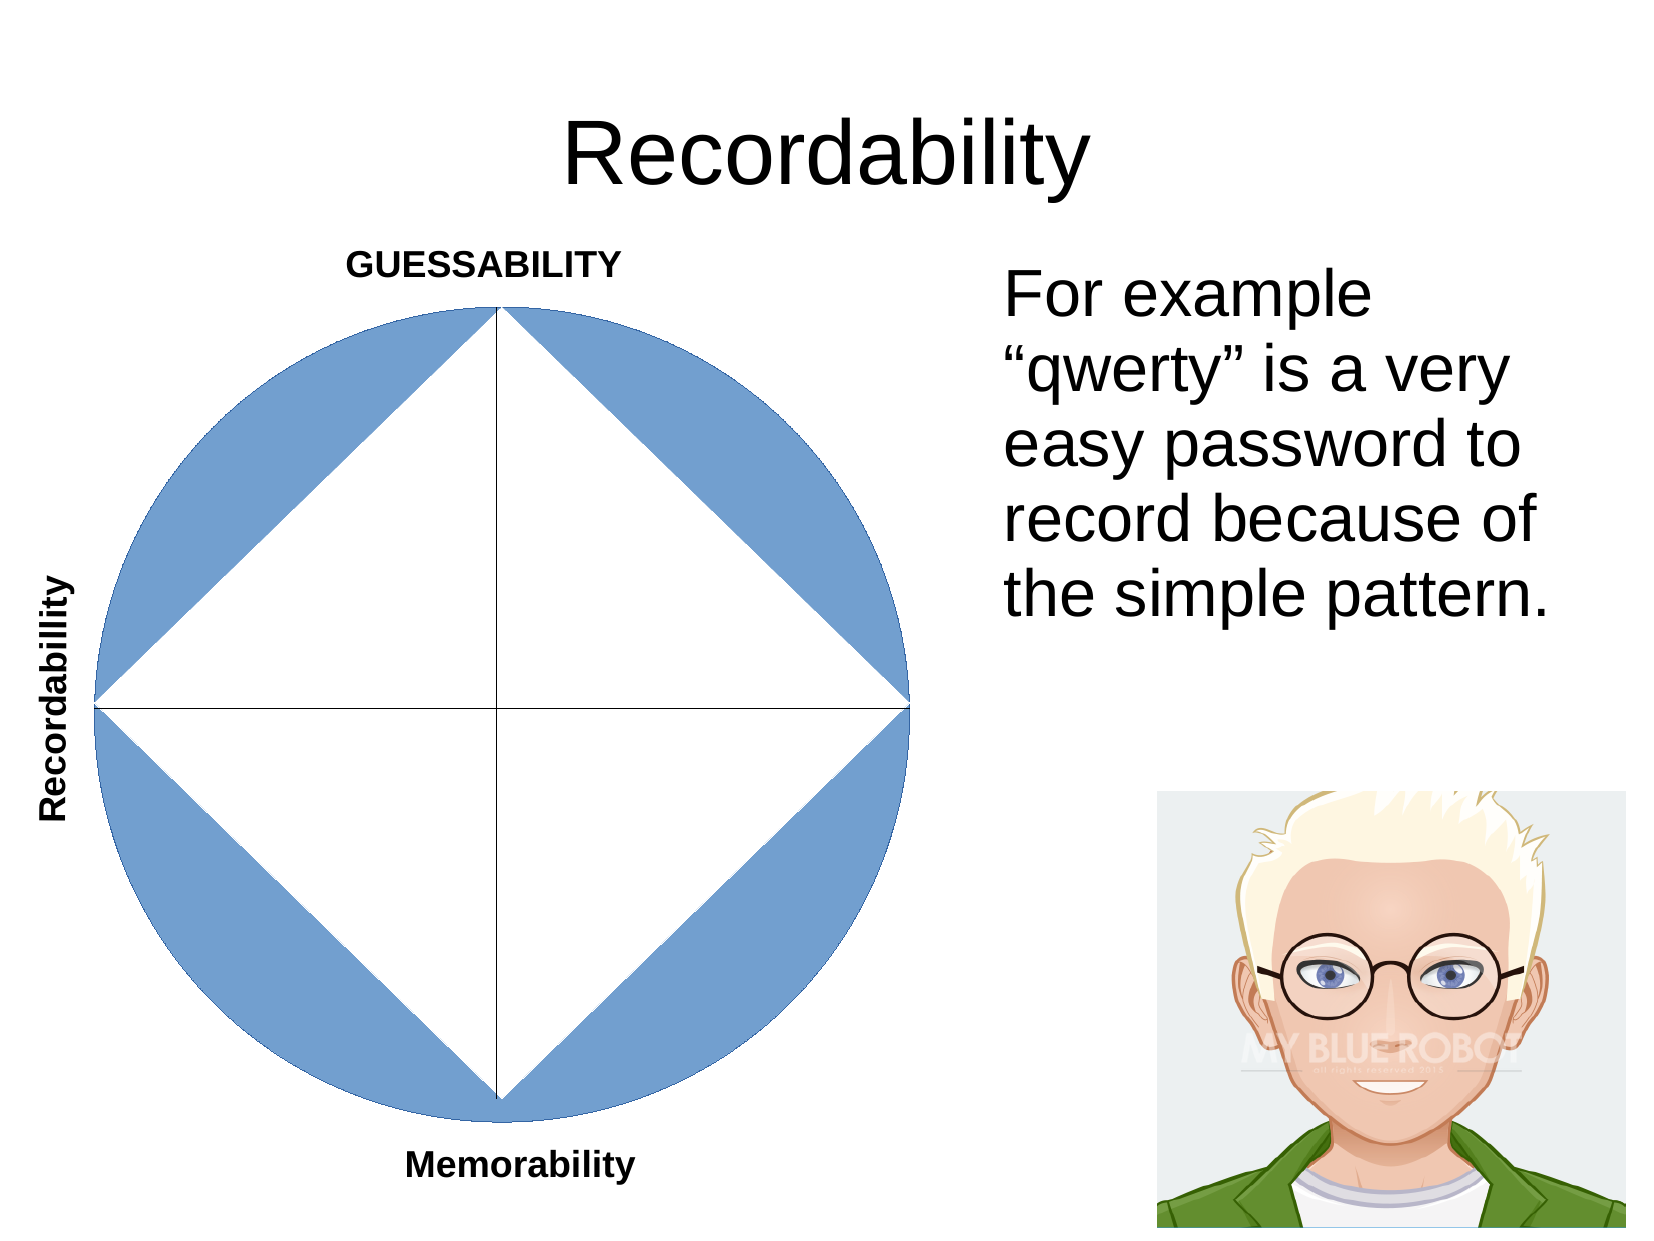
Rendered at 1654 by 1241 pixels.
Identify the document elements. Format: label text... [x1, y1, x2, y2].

text_box GUESSABILITY [330, 236, 638, 294]
text_box [94, 307, 496, 708]
text_box Memorability [389, 1136, 651, 1193]
text_box [497, 307, 910, 708]
title Recordability [82, 49, 1571, 257]
picture [1157, 791, 1626, 1228]
text_box Recordabillity [23, 560, 83, 839]
list For example “qwerty” is a very easy password to record because of the simple pattern. [933, 256, 1619, 976]
text_box [94, 709, 910, 1123]
